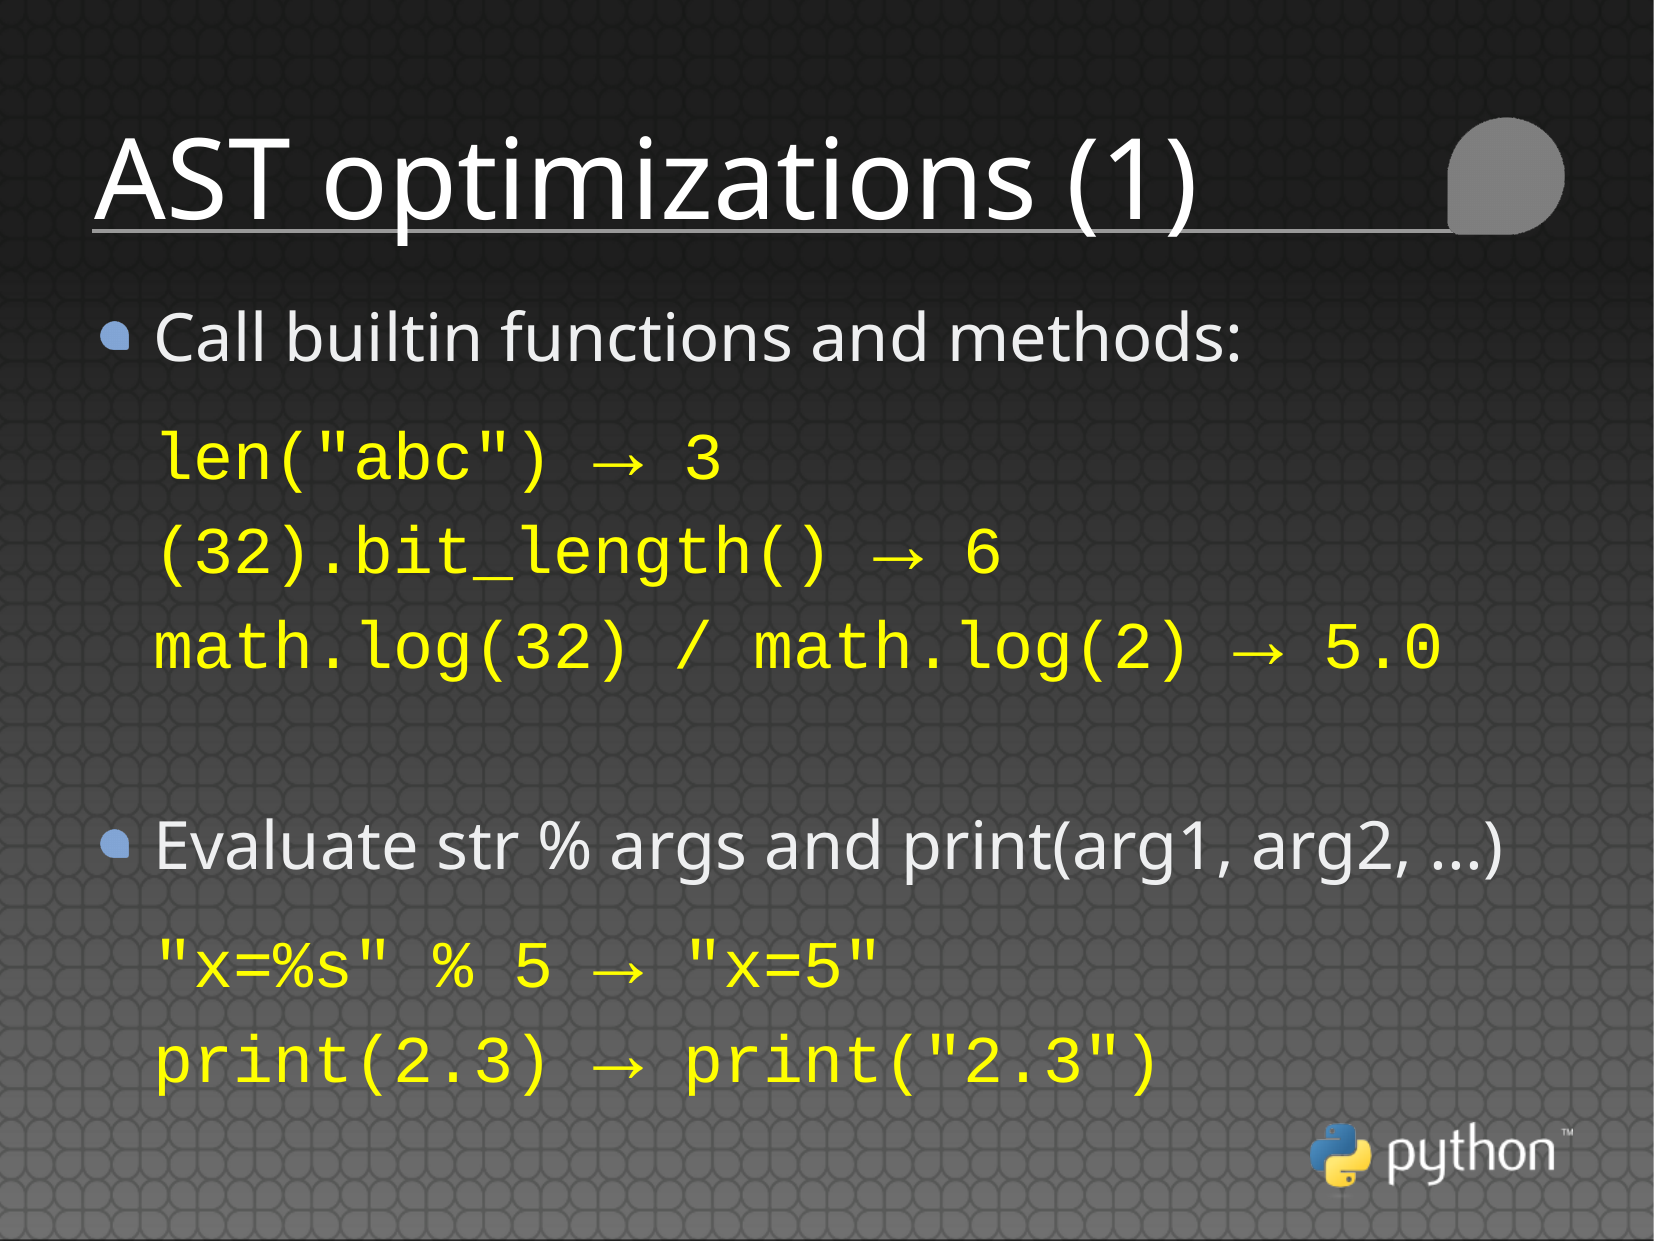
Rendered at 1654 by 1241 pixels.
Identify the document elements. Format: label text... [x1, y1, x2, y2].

title AST optimizations (1) [94, 100, 1426, 251]
picture [0, 0, 1654, 1241]
list Call builtin functions and methods: len("abc") → 3 (32).bit_length() → 6 math.log(32) / math.log(2) → 5.0 Evaluate str % args and print(arg1, arg2, ...) "x=%s" % 5 → "x=5" print(2.3) → print("2.3") [82, 290, 1571, 1094]
